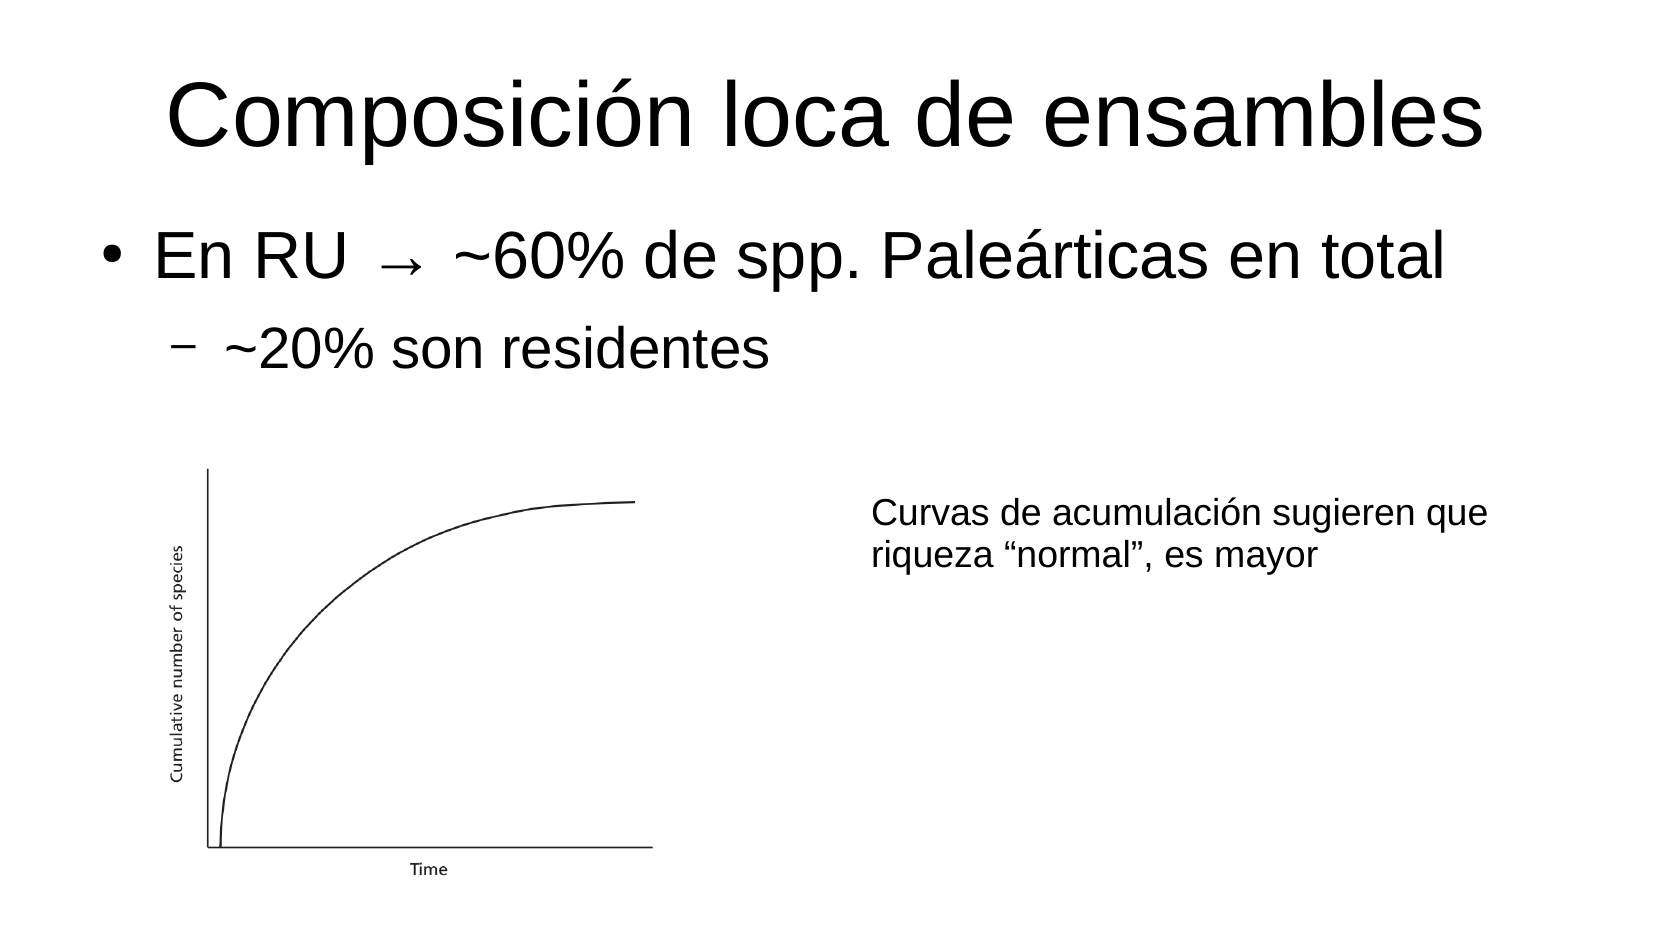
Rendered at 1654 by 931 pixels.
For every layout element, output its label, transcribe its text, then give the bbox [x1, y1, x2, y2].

title Composición loca de ensambles [82, 37, 1571, 193]
list En RU → ~60% de spp. Paleárticas en total ~20% son residentes [82, 217, 1571, 758]
text_box Curvas de acumulación sugieren que riqueza “normal”, es mayor [856, 484, 1565, 668]
picture [141, 442, 739, 886]
